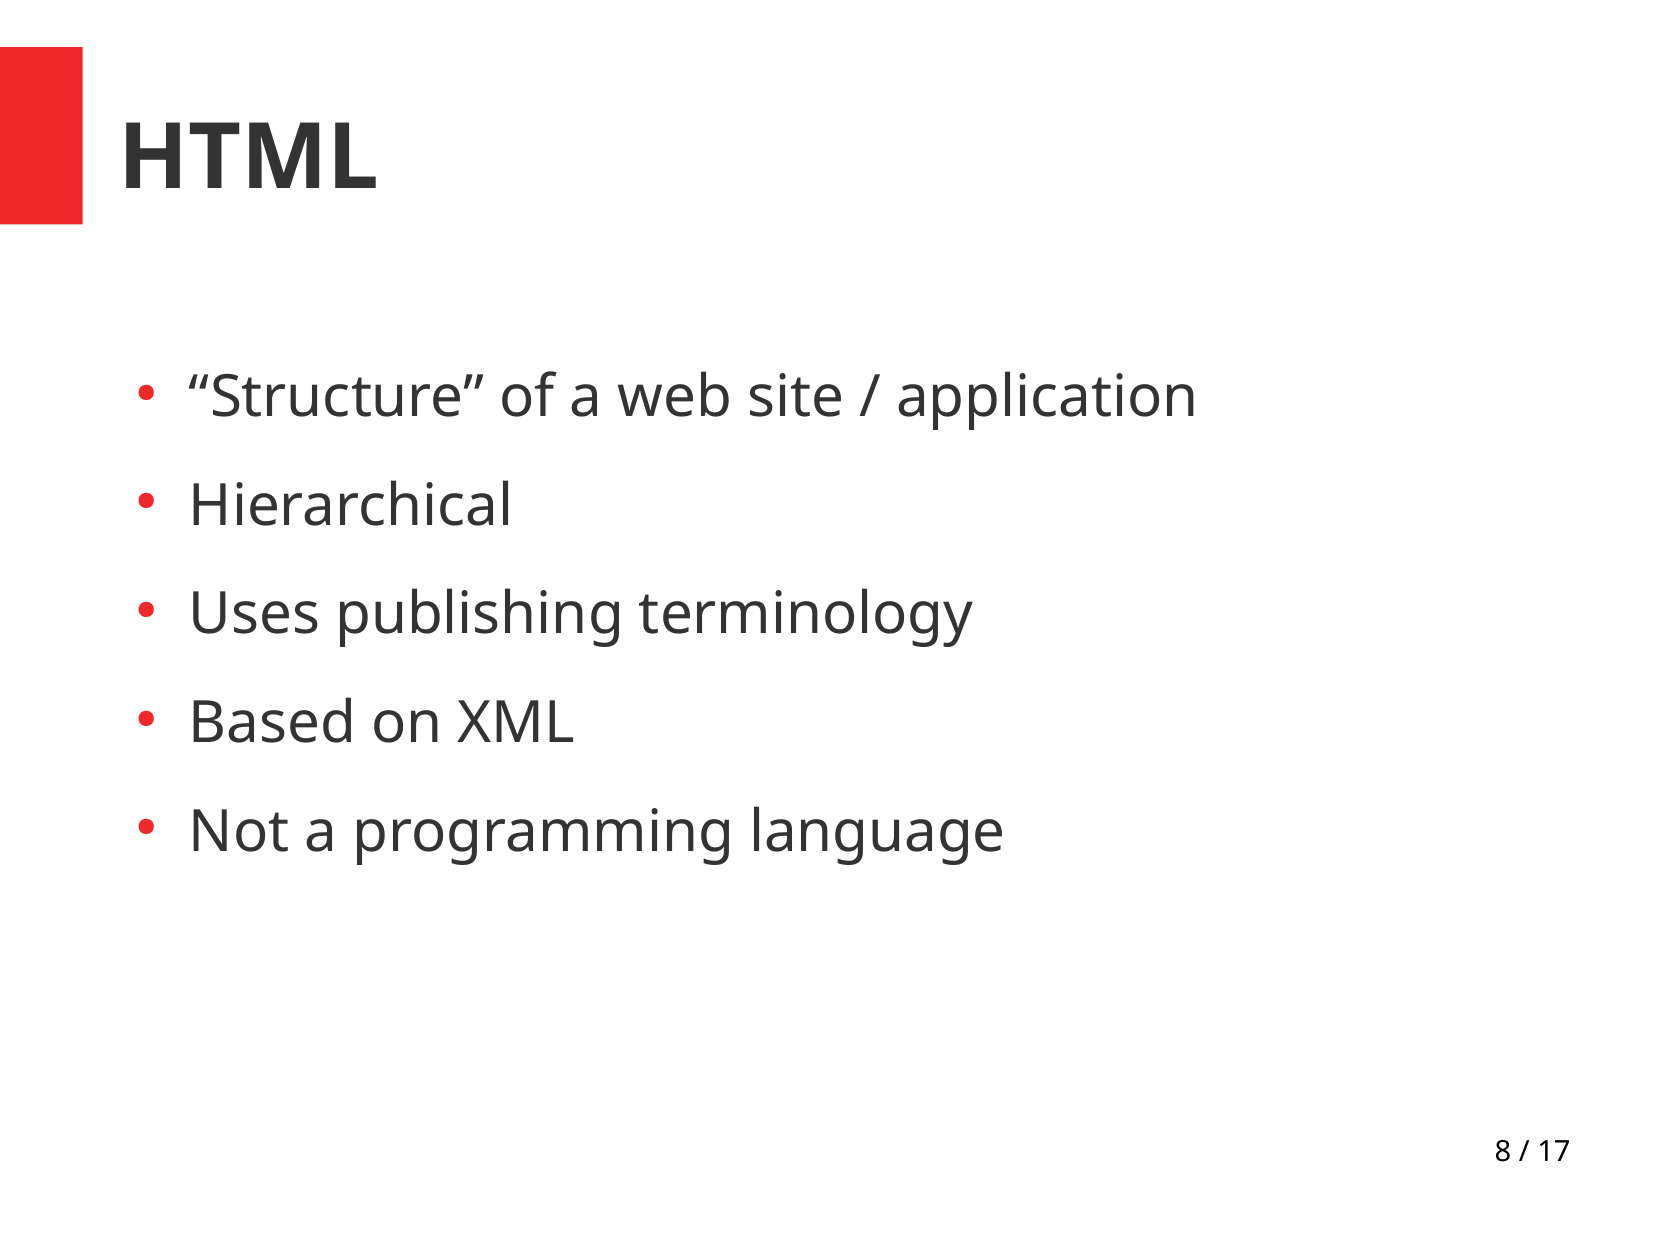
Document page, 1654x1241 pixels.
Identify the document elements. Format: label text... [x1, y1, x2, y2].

list “Structure” of a web site / application Hierarchical Uses publishing terminology Based on XML Not a programming language [118, 354, 1536, 1074]
title HTML [118, 49, 1571, 257]
